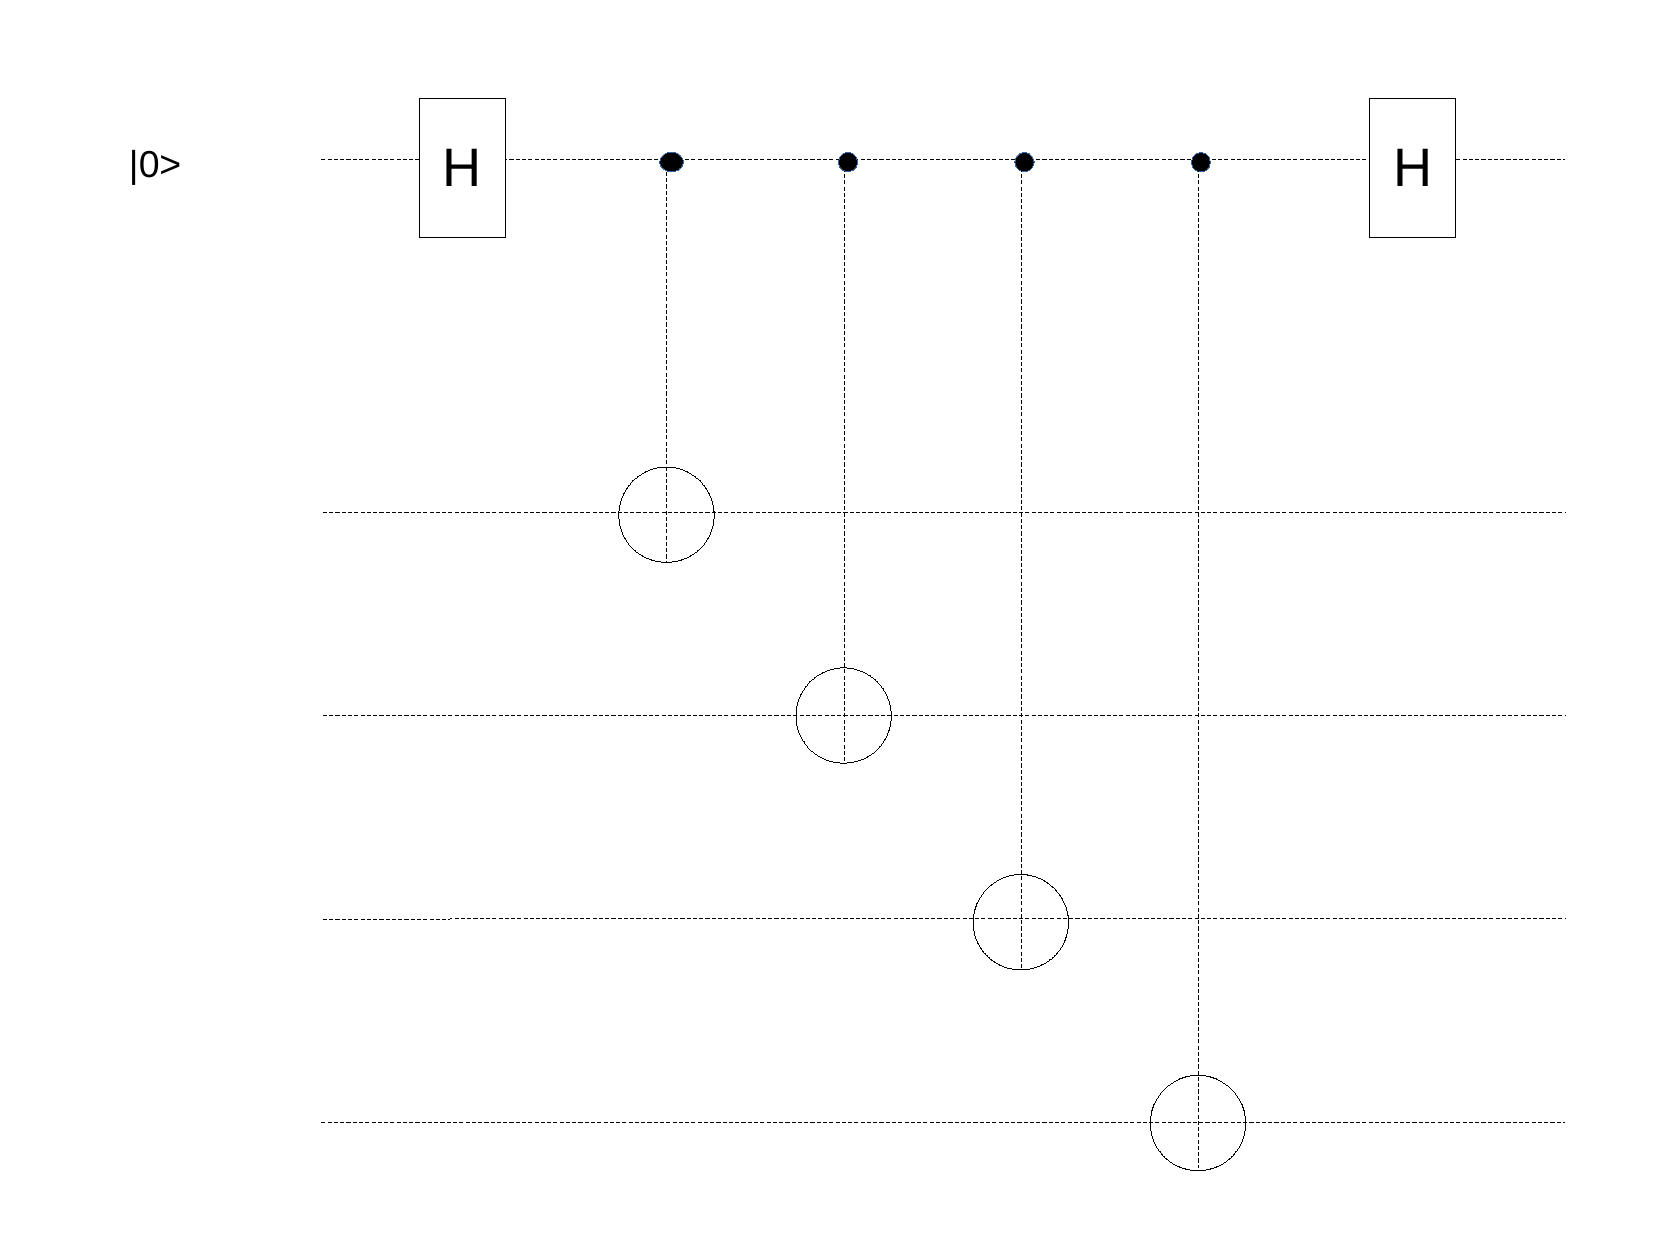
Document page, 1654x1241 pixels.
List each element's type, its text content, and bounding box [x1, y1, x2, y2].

text_box |0> [114, 136, 266, 194]
text_box H [1369, 98, 1456, 238]
text_box [838, 152, 858, 172]
text_box [659, 152, 684, 172]
text_box [1014, 152, 1035, 172]
text_box H [419, 98, 506, 238]
text_box [1191, 152, 1211, 172]
